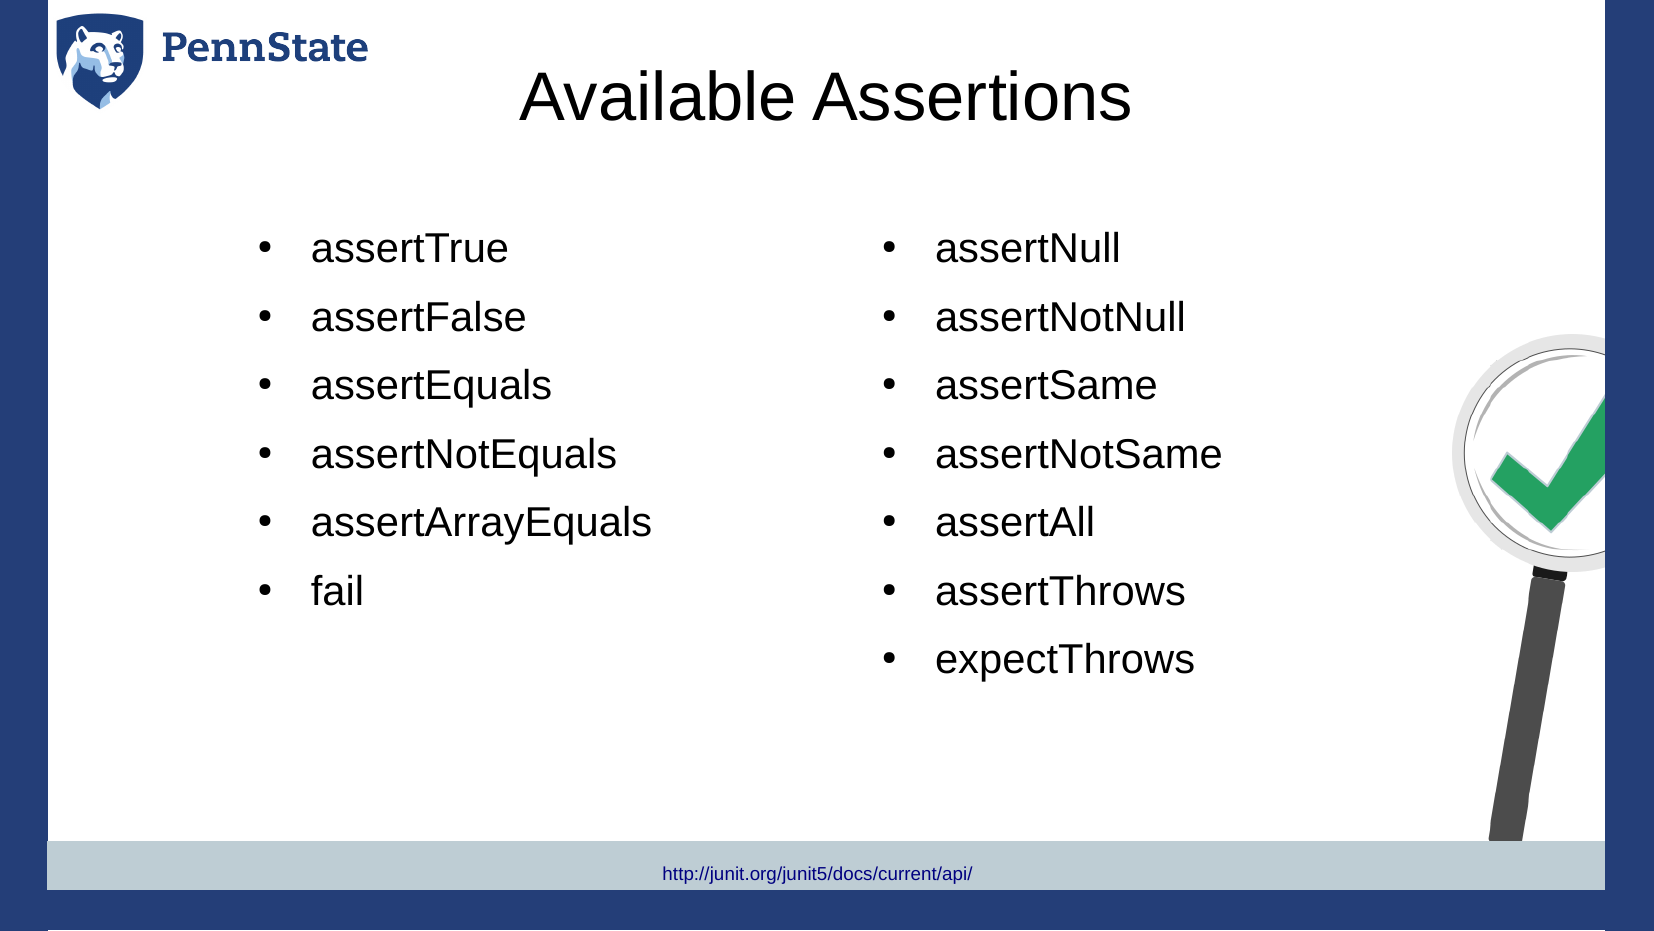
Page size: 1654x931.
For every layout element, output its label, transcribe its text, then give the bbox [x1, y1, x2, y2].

title Available Assertions [61, 19, 1592, 175]
list assertTrue assertFalse assertEquals assertNotEquals assertArrayEquals fail [240, 224, 841, 661]
picture [48, 0, 411, 152]
picture [1452, 334, 1605, 841]
title http://junit.org/junit5/docs/current/api/ [210, 817, 1426, 885]
list assertNull assertNotNull assertSame assertNotSame assertAll assertThrows expectThrows [864, 224, 1336, 691]
